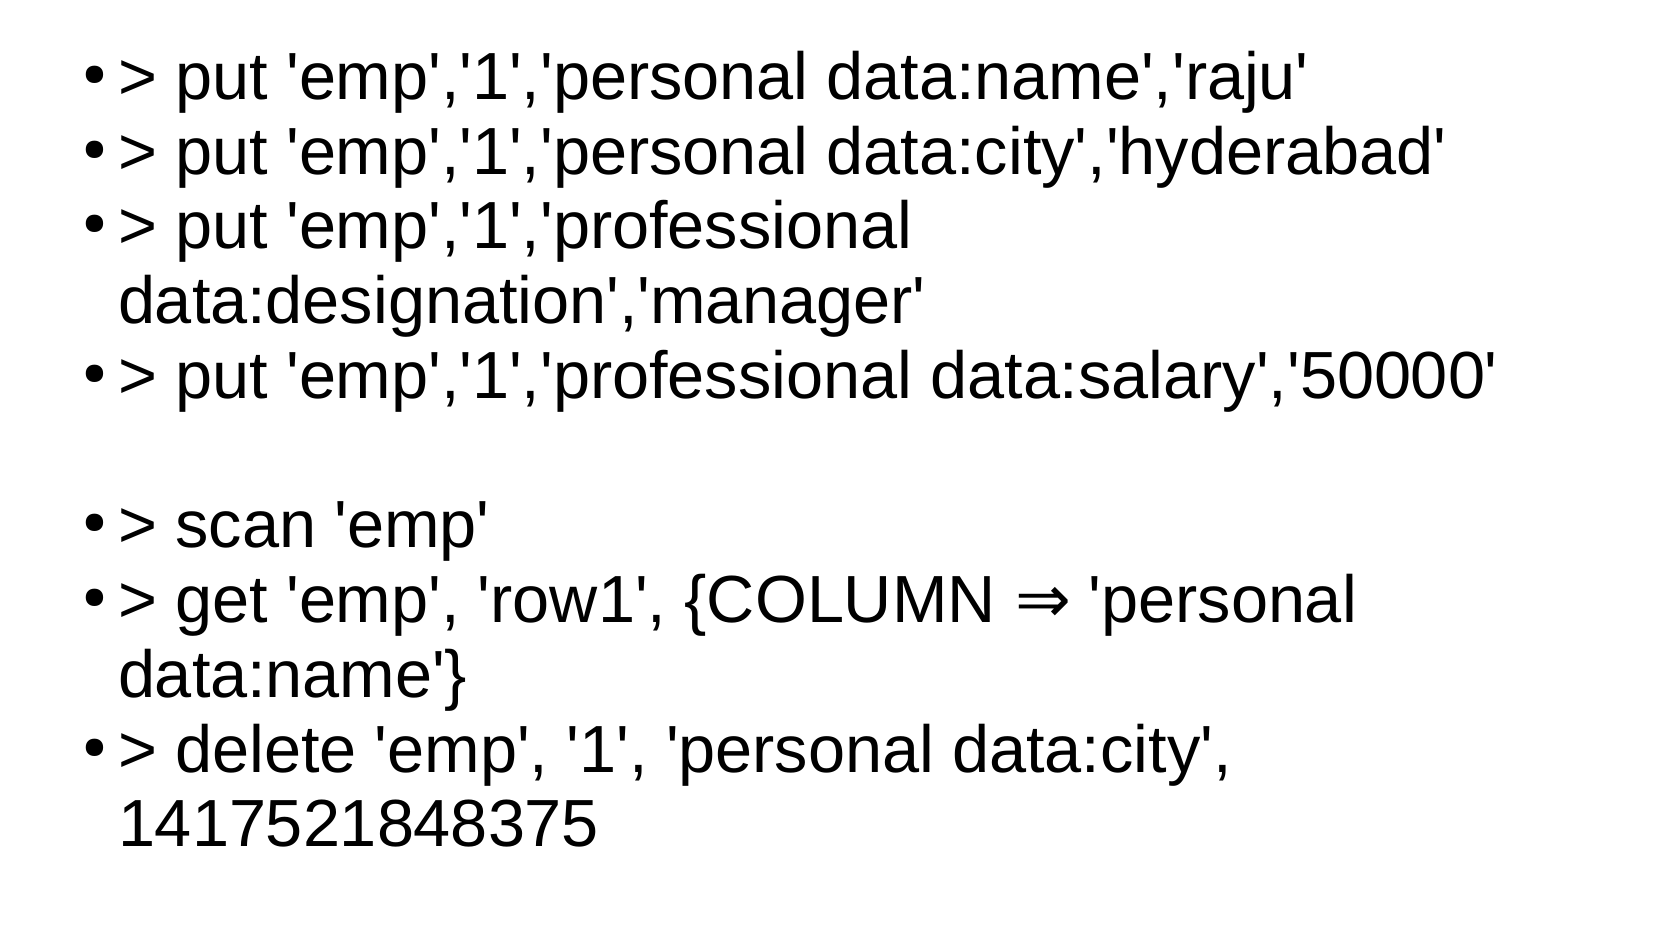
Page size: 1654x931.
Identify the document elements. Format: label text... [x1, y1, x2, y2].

subtitle > put 'emp','1','personal data:name','raju' > put 'emp','1','personal data:city','hyderabad' > put 'emp','1','professional data:designation','manager' > put 'emp','1','professional data:salary','50000' > scan 'emp' > get 'emp', 'row1', {COLUMN ⇒ 'personal data:name'} > delete 'emp', '1', 'personal data:city', 1417521848375 [82, 38, 1571, 862]
